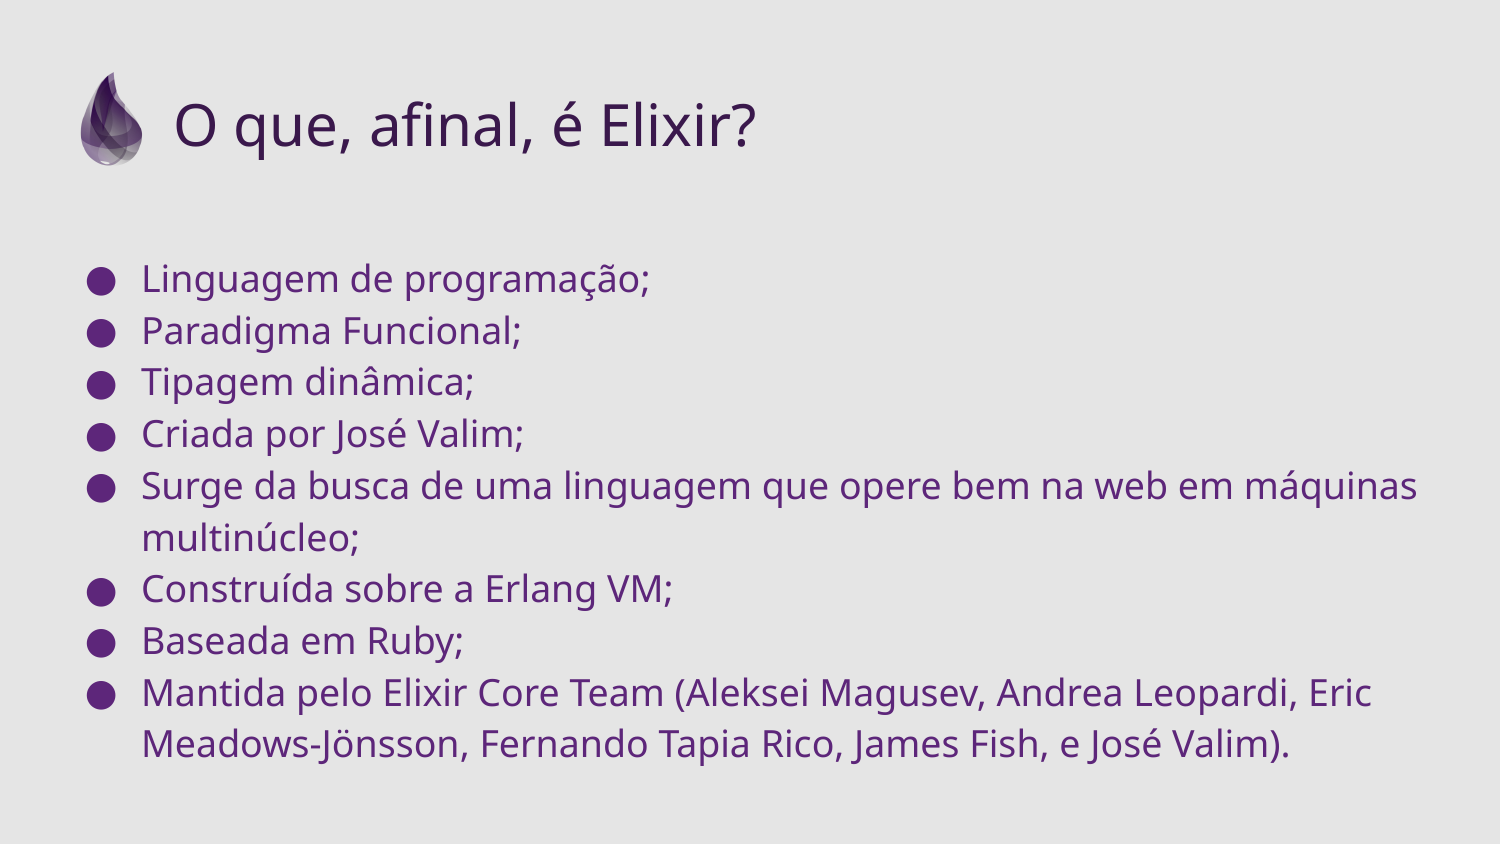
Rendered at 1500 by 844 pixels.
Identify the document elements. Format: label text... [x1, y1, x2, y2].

title O que, afinal, é Elixir? [158, 72, 1449, 167]
list Linguagem de programação; Paradigma Funcional; Tipagem dinâmica; Criada por José Valim; Surge da busca de uma linguagem que opere bem na web em máquinas multinúcleo; Construída sobre a Erlang VM; Baseada em Ruby; Mantida pelo Elixir Core Team (Aleksei Magusev, Andrea Leopardi, Eric Meadows-Jönsson, Fernando Tapia Rico, James Fish, e José Valim). [51, 233, 1449, 794]
picture [64, 72, 158, 167]
